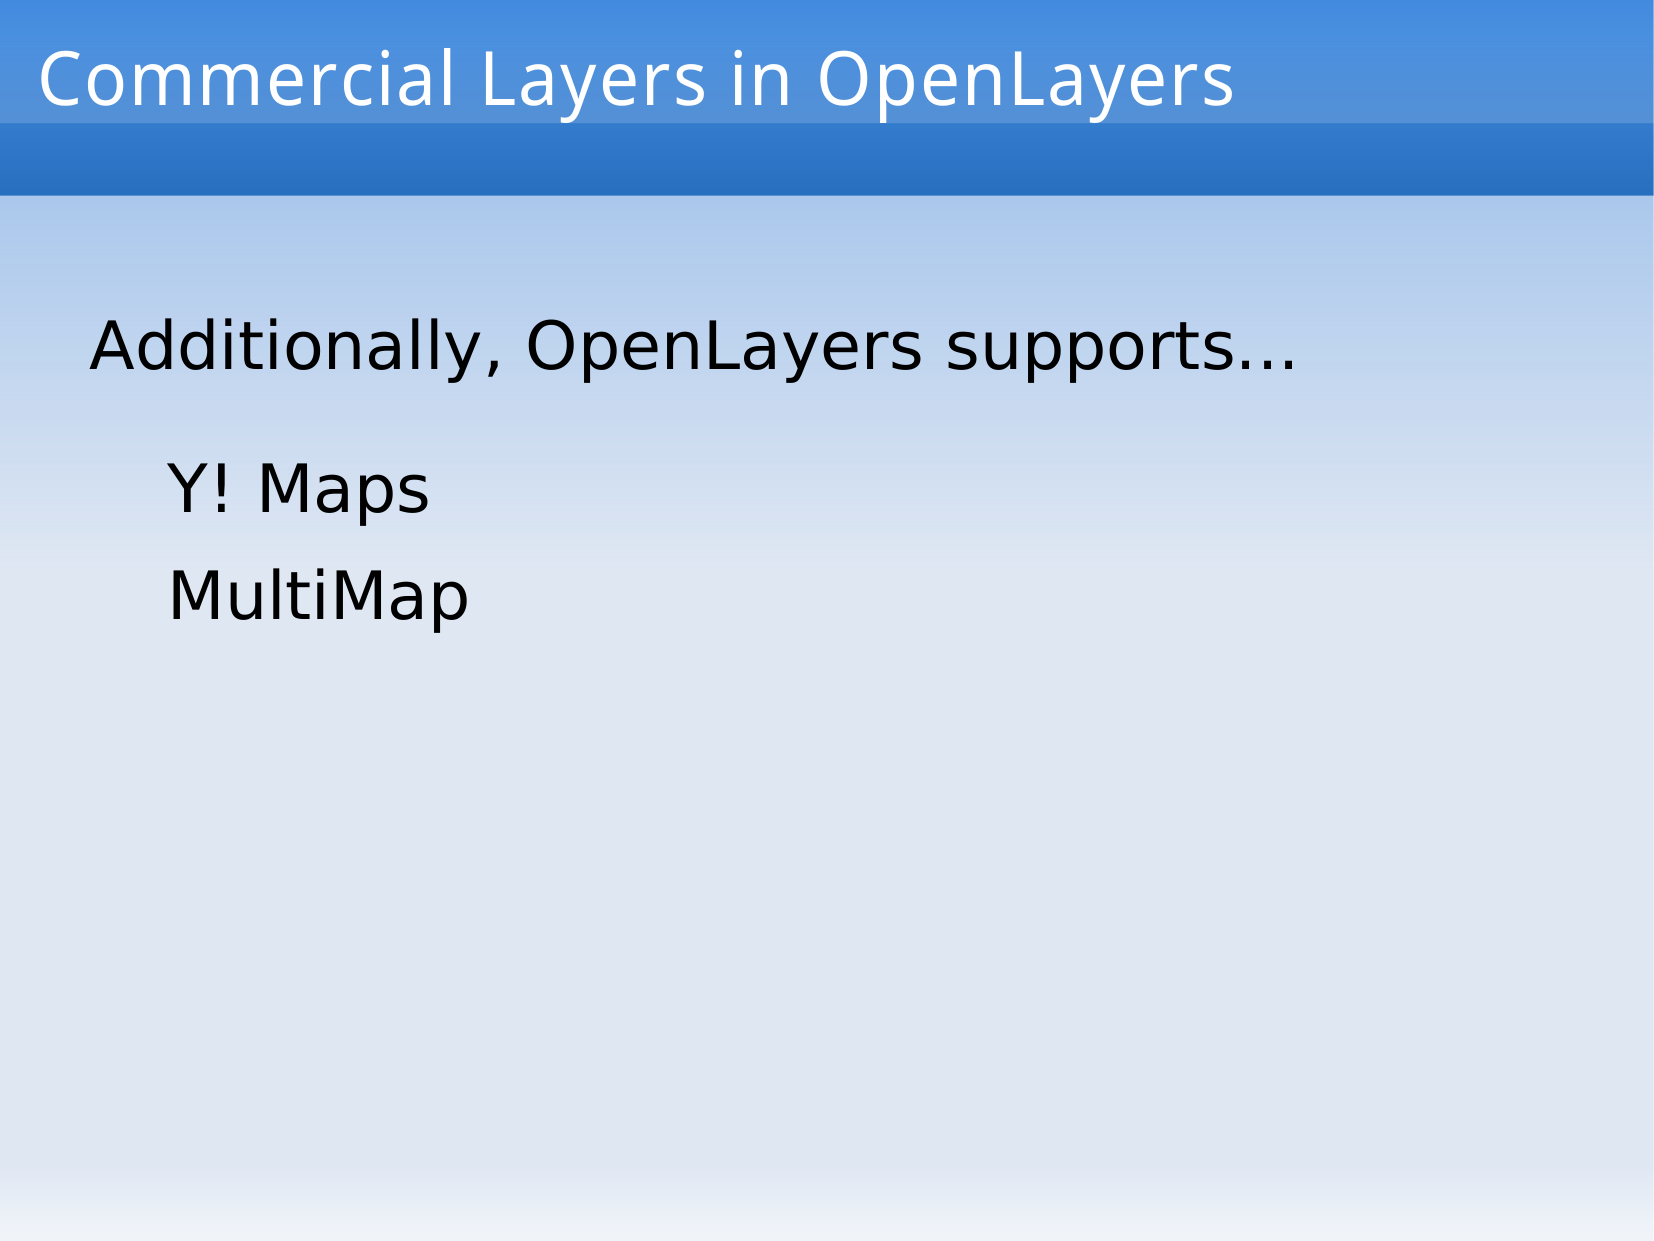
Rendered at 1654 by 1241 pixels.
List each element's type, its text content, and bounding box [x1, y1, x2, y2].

title Commercial Layers in OpenLayers [37, 2, 1463, 151]
text_box Additionally, OpenLayers supports... [75, 300, 1576, 393]
picture [0, 0, 1654, 1241]
list Y! Maps MultiMap [150, 450, 1571, 1094]
